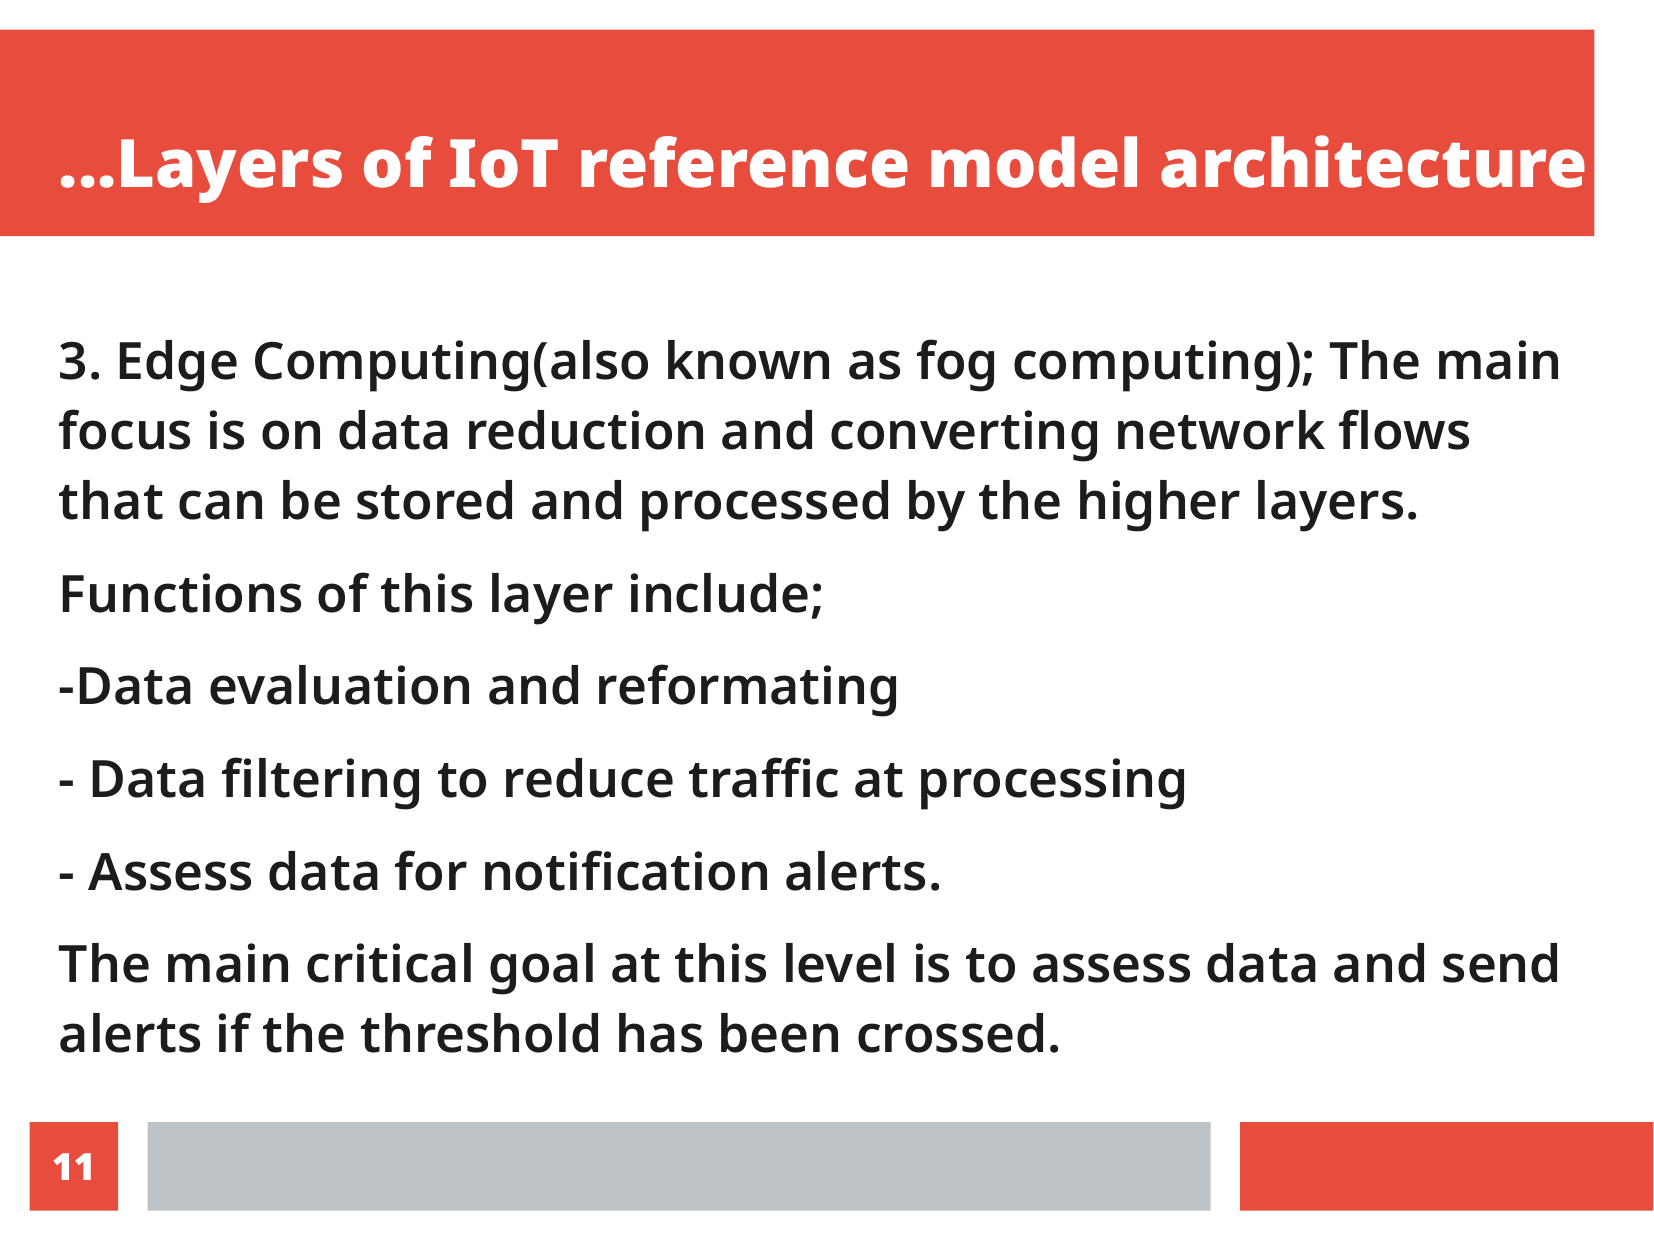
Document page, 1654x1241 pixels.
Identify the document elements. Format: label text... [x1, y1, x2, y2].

list 3. Edge Computing(also known as fog computing); The main focus is on data reduction and converting network flows that can be stored and processed by the higher layers. Functions of this layer include; -Data evaluation and reformating - Data filtering to reduce traffic at processing - Assess data for notification alerts. The main critical goal at this level is to assess data and send alerts if the threshold has been crossed. [59, 324, 1565, 1093]
title ...Layers of IoT reference model architecture [59, 59, 1595, 207]
